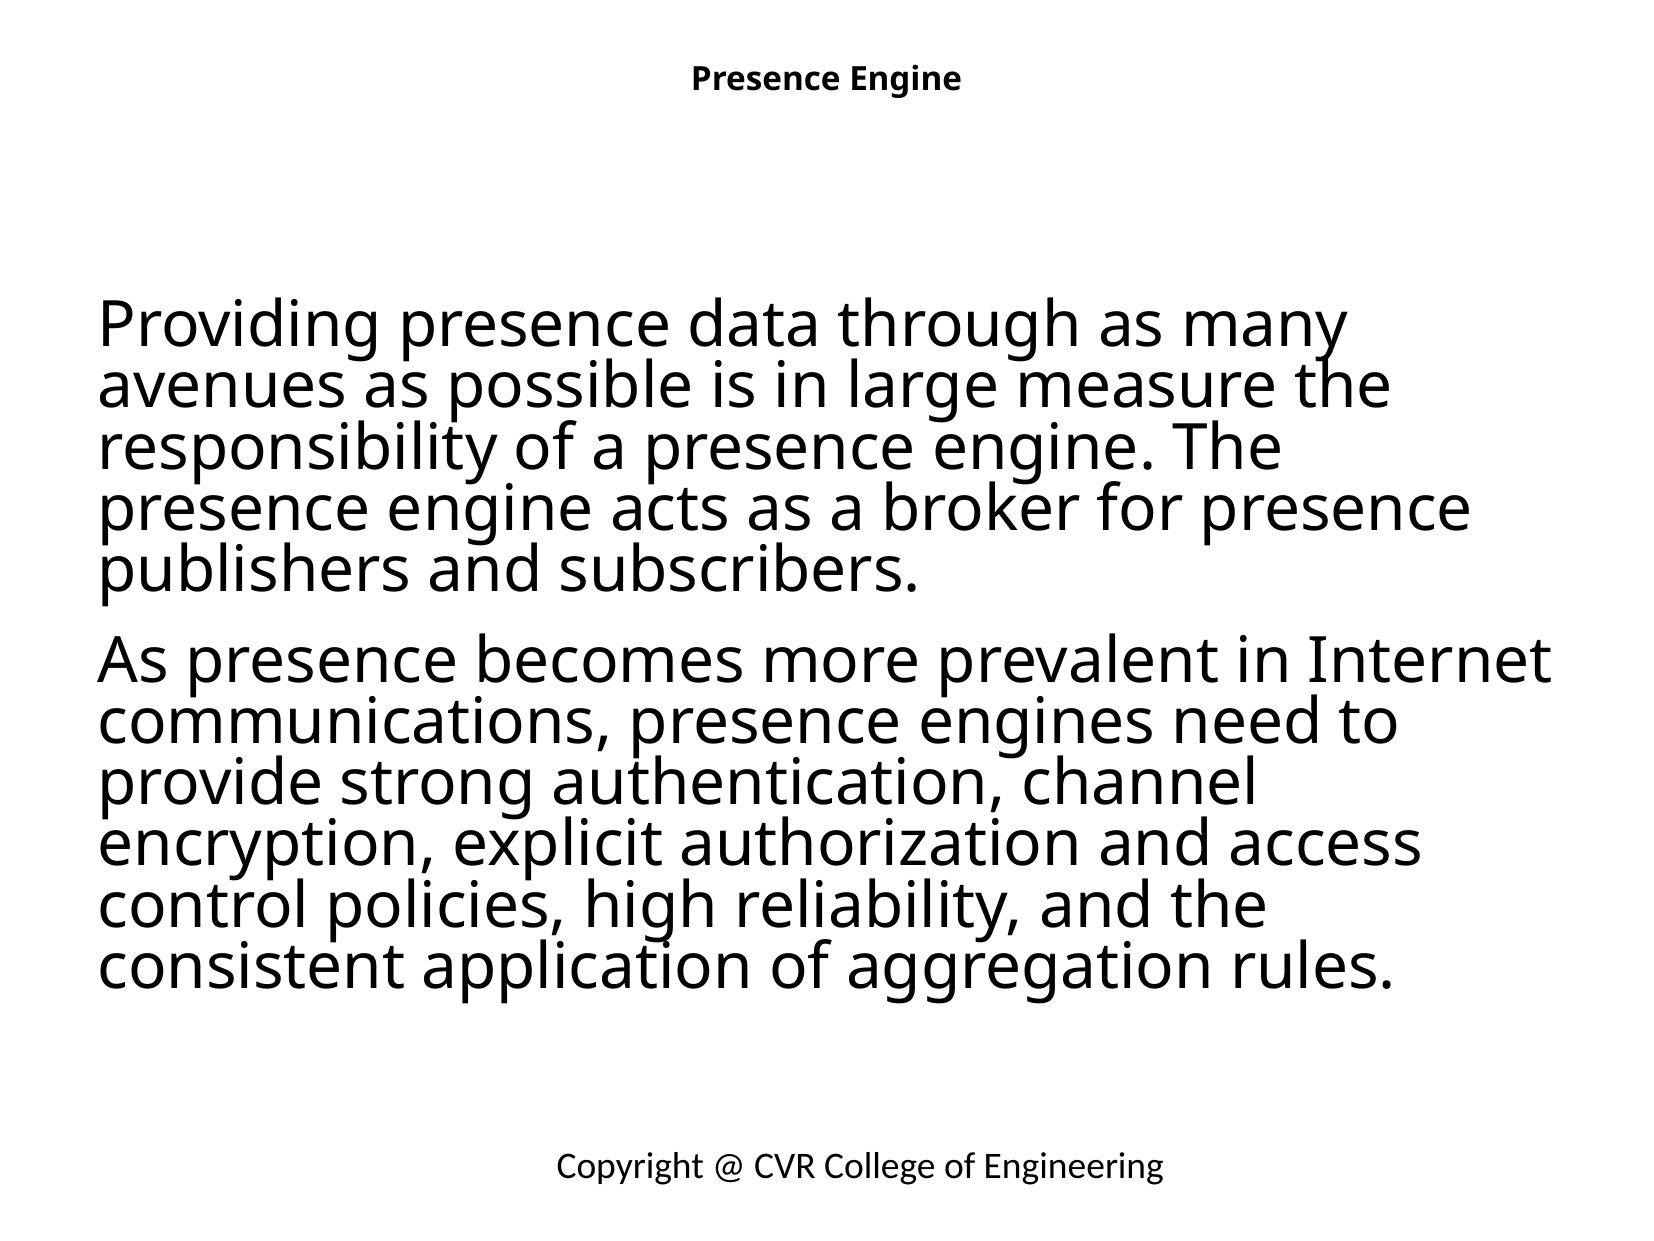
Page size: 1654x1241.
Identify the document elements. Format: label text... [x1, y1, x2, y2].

list Providing presence data through as many avenues as possible is in large measure the responsibility of a presence engine. The presence engine acts as a broker for presence publishers and subscribers. As presence becomes more prevalent in Internet communications, presence engines need to provide strong authentication, channel encryption, explicit authorization and access control policies, high reliability, and the consistent application of aggregation rules. [82, 290, 1571, 1010]
title Presence Engine [82, 49, 1571, 196]
